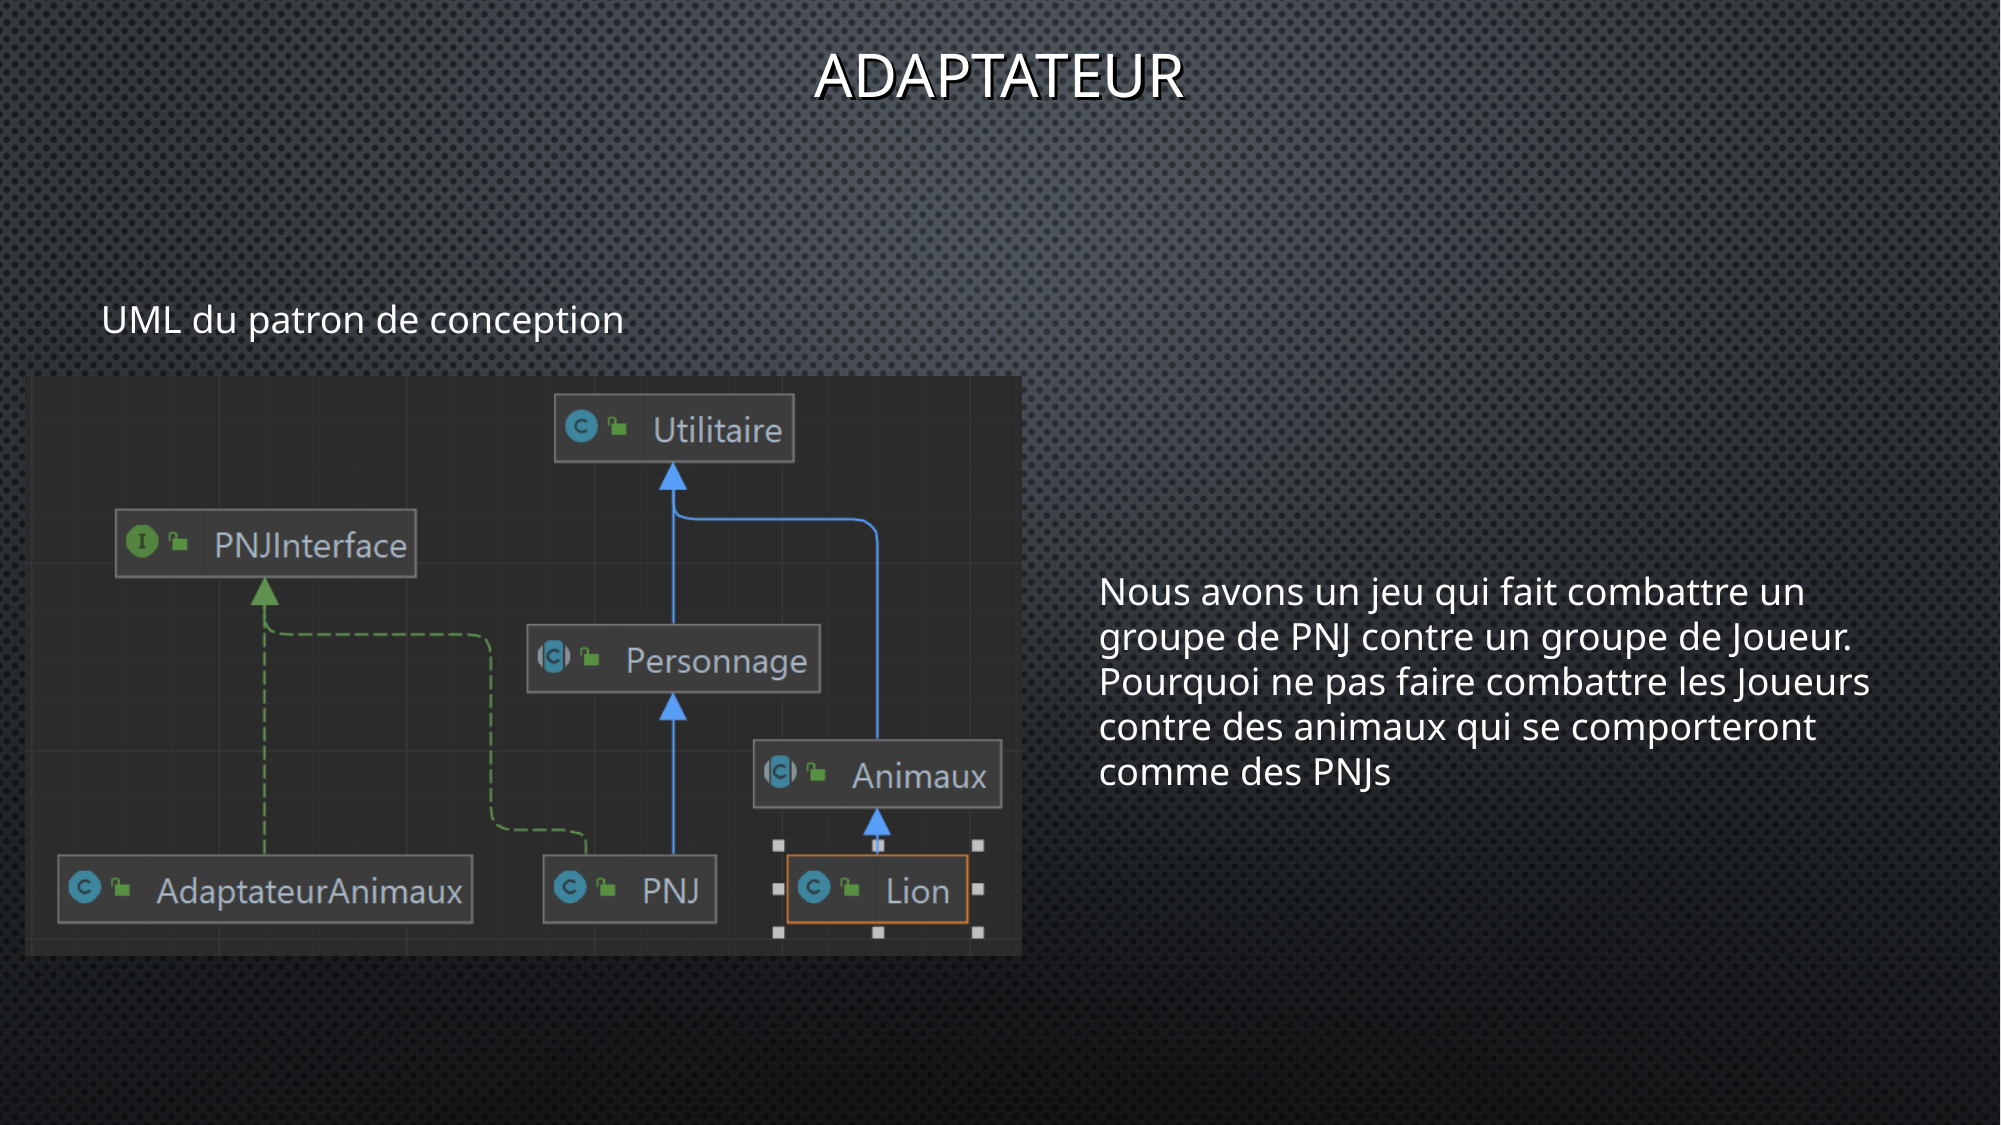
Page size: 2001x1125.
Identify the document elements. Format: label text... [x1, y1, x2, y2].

title Adaptateur [301, 28, 1699, 118]
text_box Nous avons un jeu qui fait combattre un groupe de PNJ contre un groupe de Joueur. Pourquoi ne pas faire combattre les Joueurs contre des animaux qui se comporteront comme des PNJs [1083, 560, 1900, 803]
picture [25, 376, 1022, 956]
text_box UML du patron de conception [85, 288, 896, 349]
